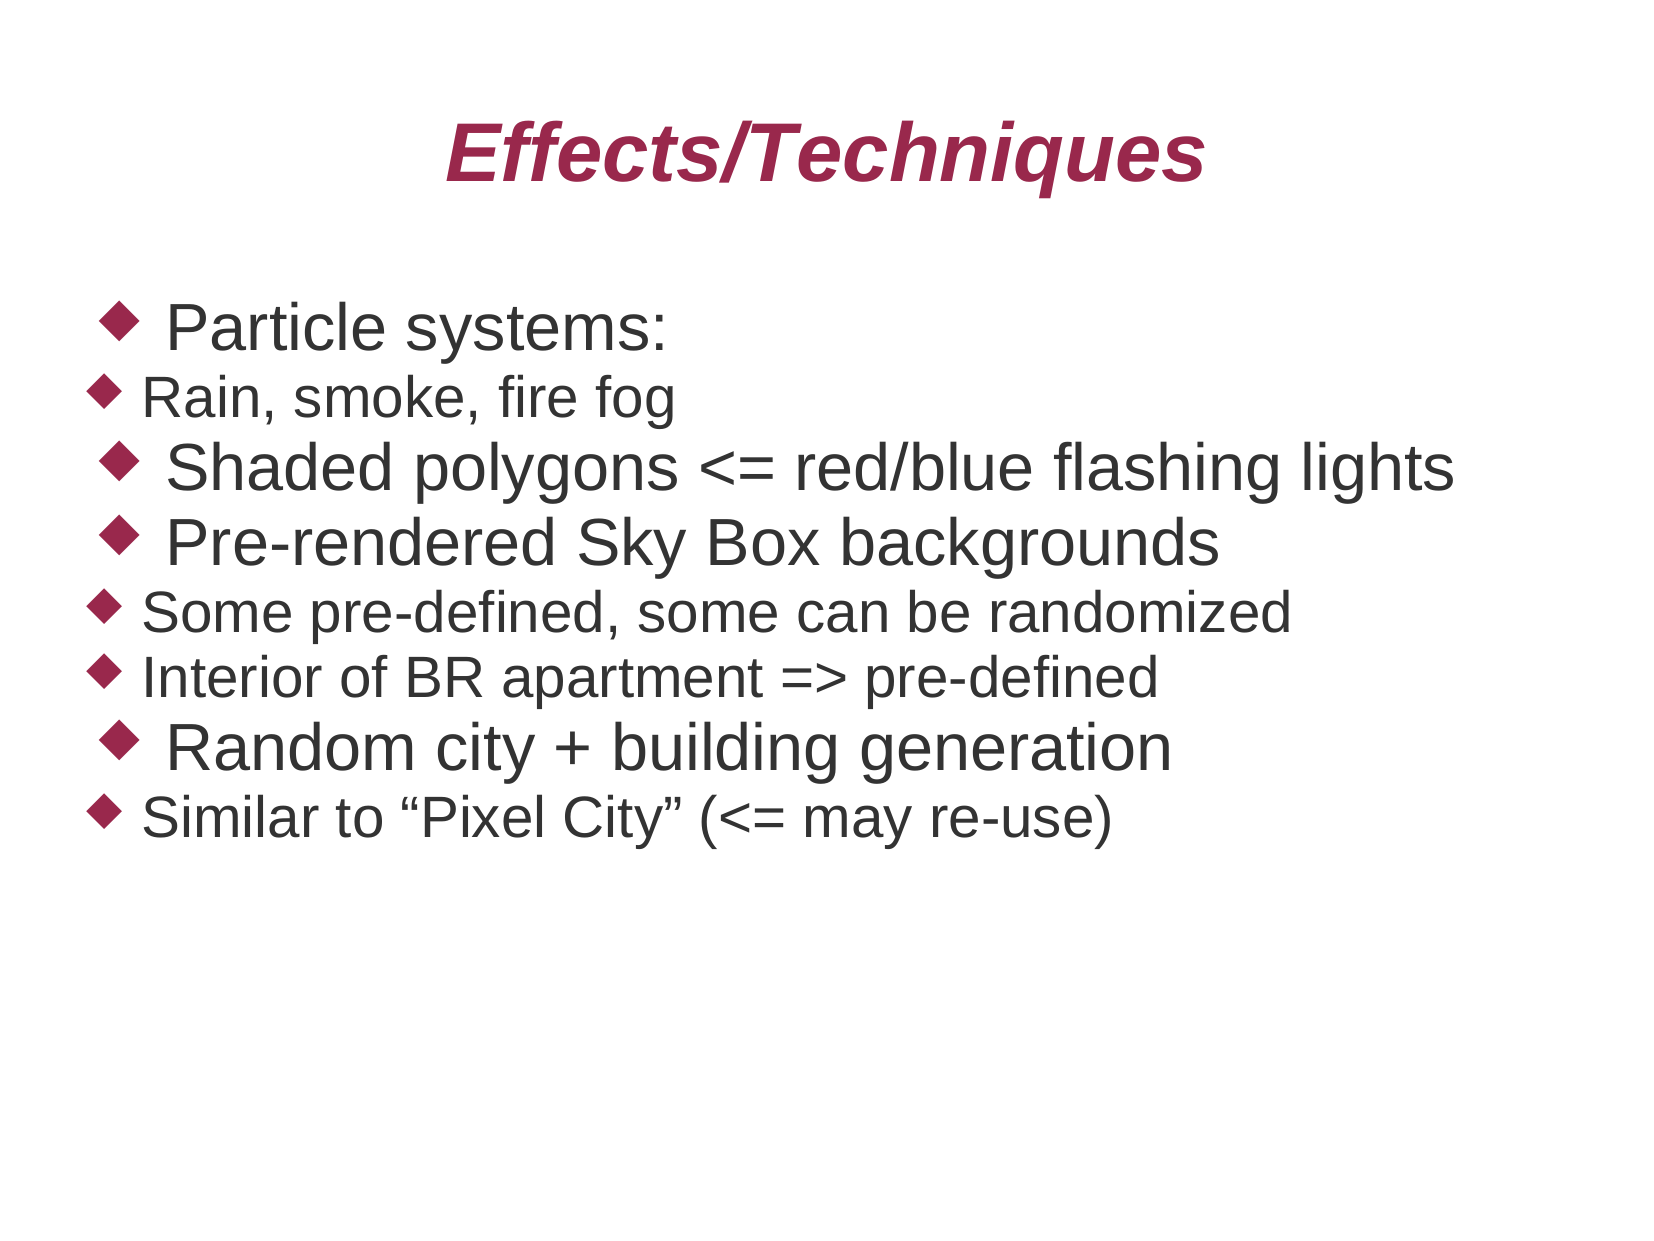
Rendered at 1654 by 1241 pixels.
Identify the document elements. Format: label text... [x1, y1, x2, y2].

title Effects/Techniques [82, 49, 1571, 257]
text_box [31, 280, 1520, 1099]
text_box [31, 39, 1520, 247]
list Particle systems: Rain, smoke, fire fog Shaded polygons <= red/blue flashing lights Pre-rendered Sky Box backgrounds Some pre-defined, some can be randomized Interior of BR apartment => pre-defined Random city + building generation Similar to “Pixel City” (<= may re-use) [82, 290, 1571, 1136]
